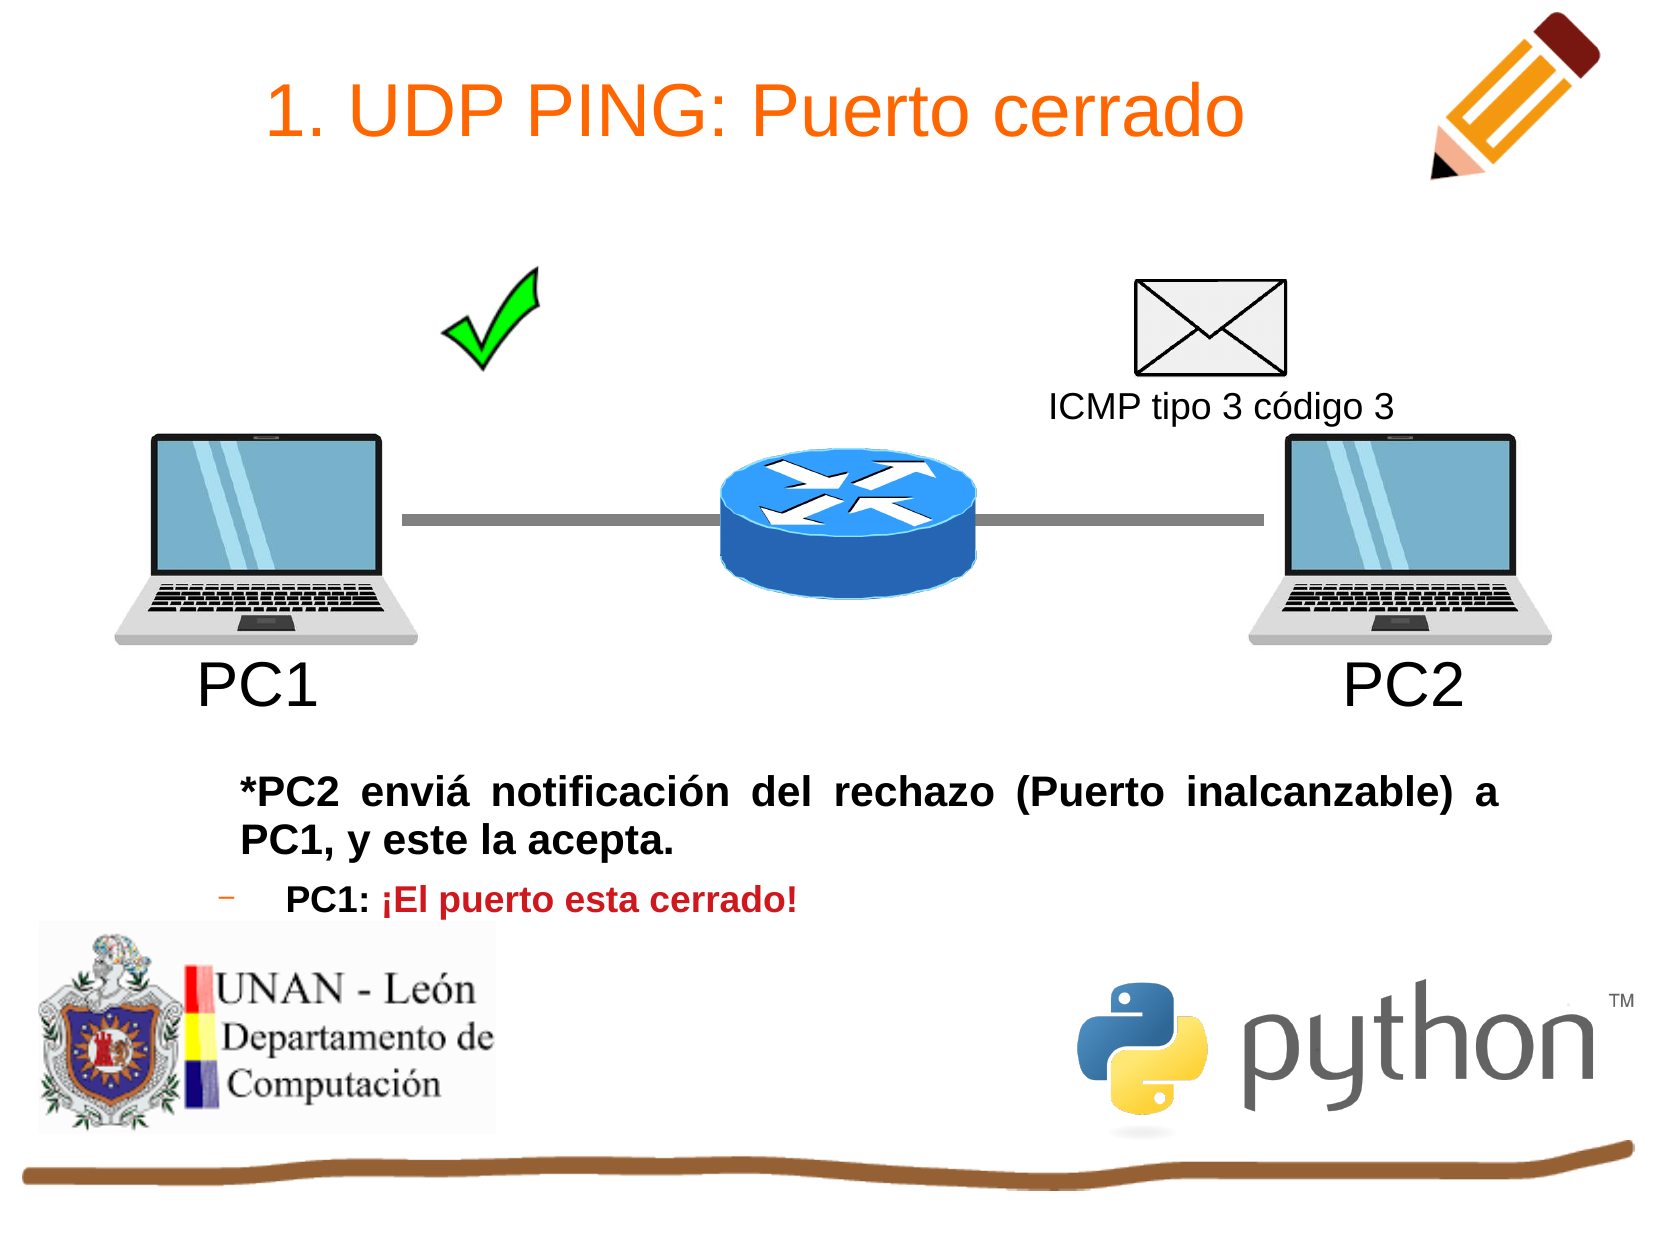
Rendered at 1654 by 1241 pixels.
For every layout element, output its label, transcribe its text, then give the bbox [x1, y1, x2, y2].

list PC1 [129, 649, 355, 721]
picture [1240, 425, 1556, 650]
picture [22, 970, 1647, 1191]
title 1. UDP PING: Puerto cerrado [82, 49, 1430, 172]
list PC2 [1275, 649, 1501, 721]
picture [106, 425, 422, 650]
picture [1430, 12, 1601, 181]
list *PC2 enviá notificación del rechazo (Puerto inalcanzable) a PC1, y este la acepta. PC1: ¡El puerto esta cerrado! [194, 767, 1501, 922]
picture [431, 259, 550, 378]
picture [38, 921, 497, 1134]
text_box ICMP tipo 3 código 3 [1033, 377, 1410, 435]
picture [720, 448, 978, 601]
picture [1133, 279, 1288, 377]
